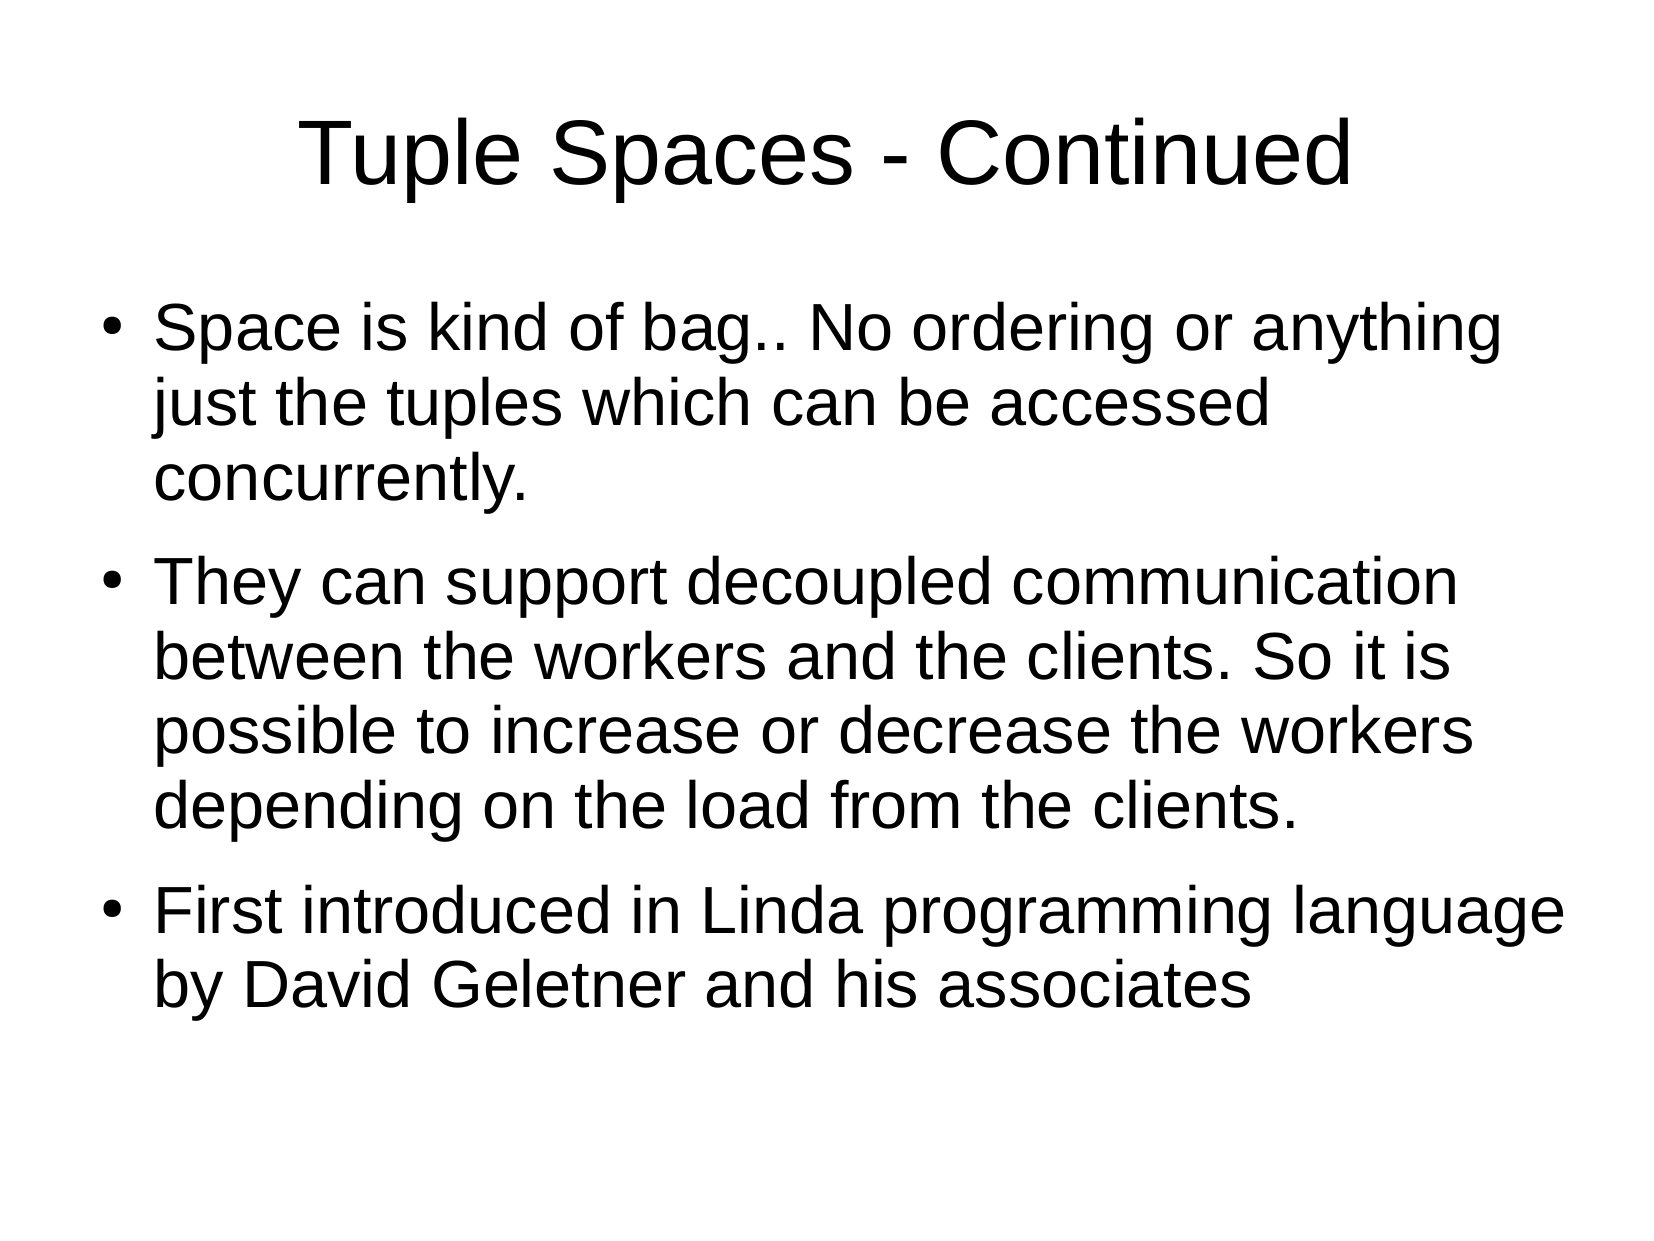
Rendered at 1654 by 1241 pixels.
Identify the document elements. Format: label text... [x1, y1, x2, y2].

list Space is kind of bag.. No ordering or anything just the tuples which can be accessed concurrently. They can support decoupled communication between the workers and the clients. So it is possible to increase or decrease the workers depending on the load from the clients. First introduced in Linda programming language by David Geletner and his associates [82, 290, 1571, 1109]
title Tuple Spaces - Continued [82, 56, 1571, 250]
